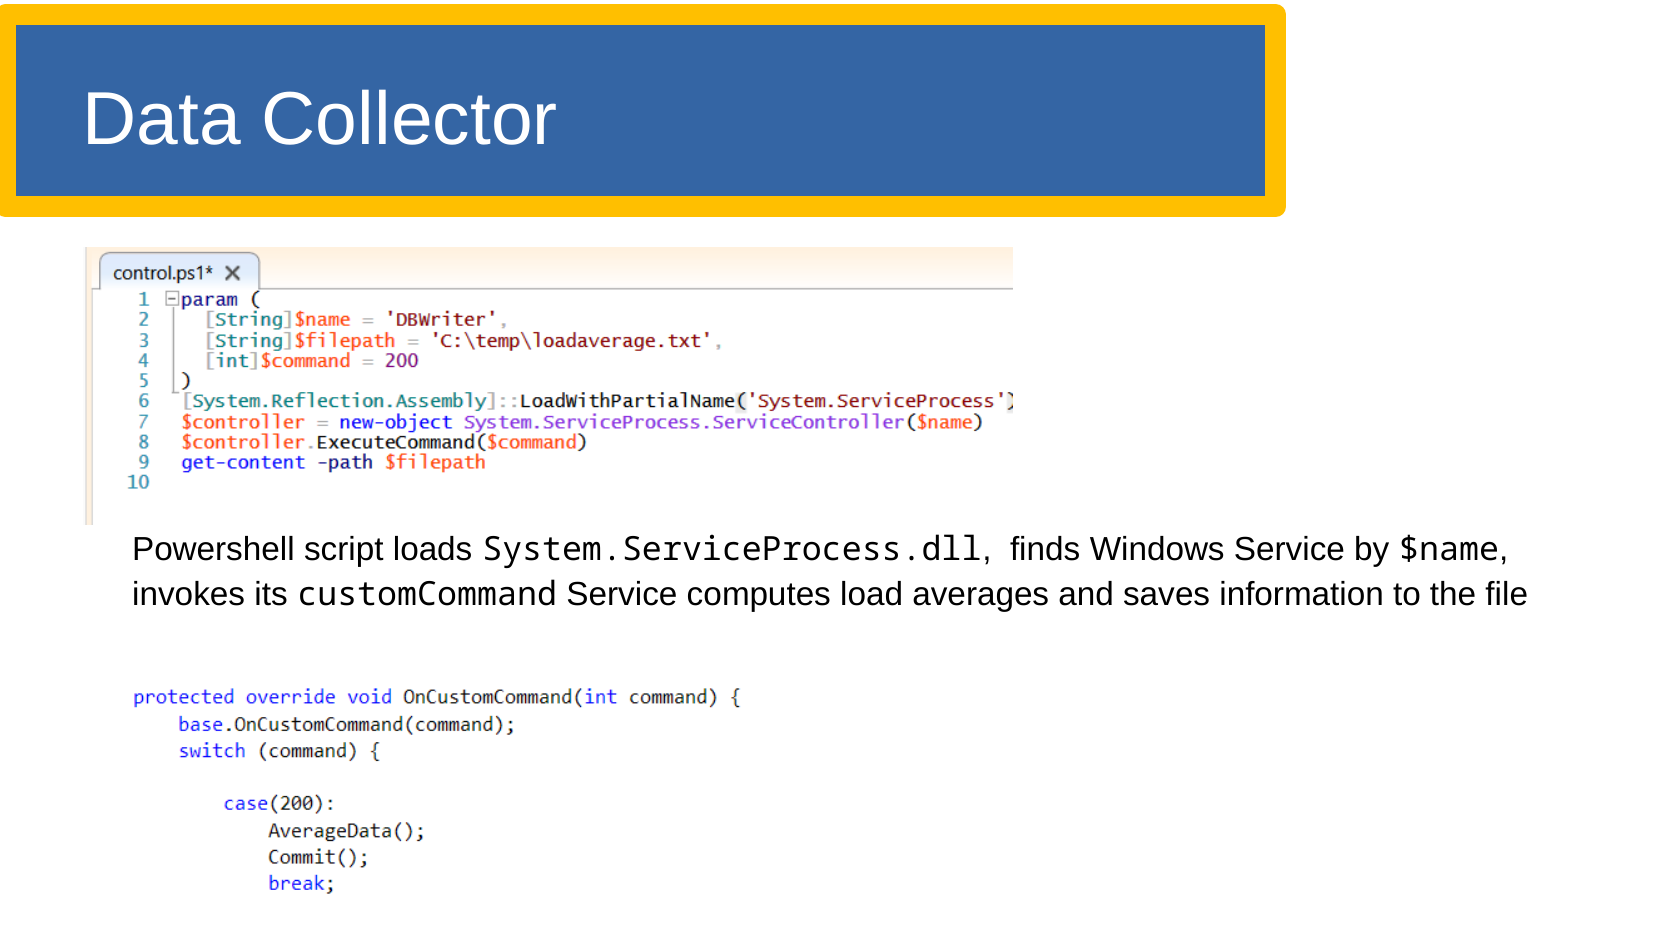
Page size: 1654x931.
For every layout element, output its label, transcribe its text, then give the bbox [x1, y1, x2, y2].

title Data Collector [82, 44, 1235, 192]
picture [112, 686, 759, 901]
list Powershell script loads System.ServiceProcess.dll, finds Windows Service by $name, invokes its customCommand Service computes load averages and saves information to the file [61, 525, 1613, 676]
picture [83, 247, 1013, 526]
